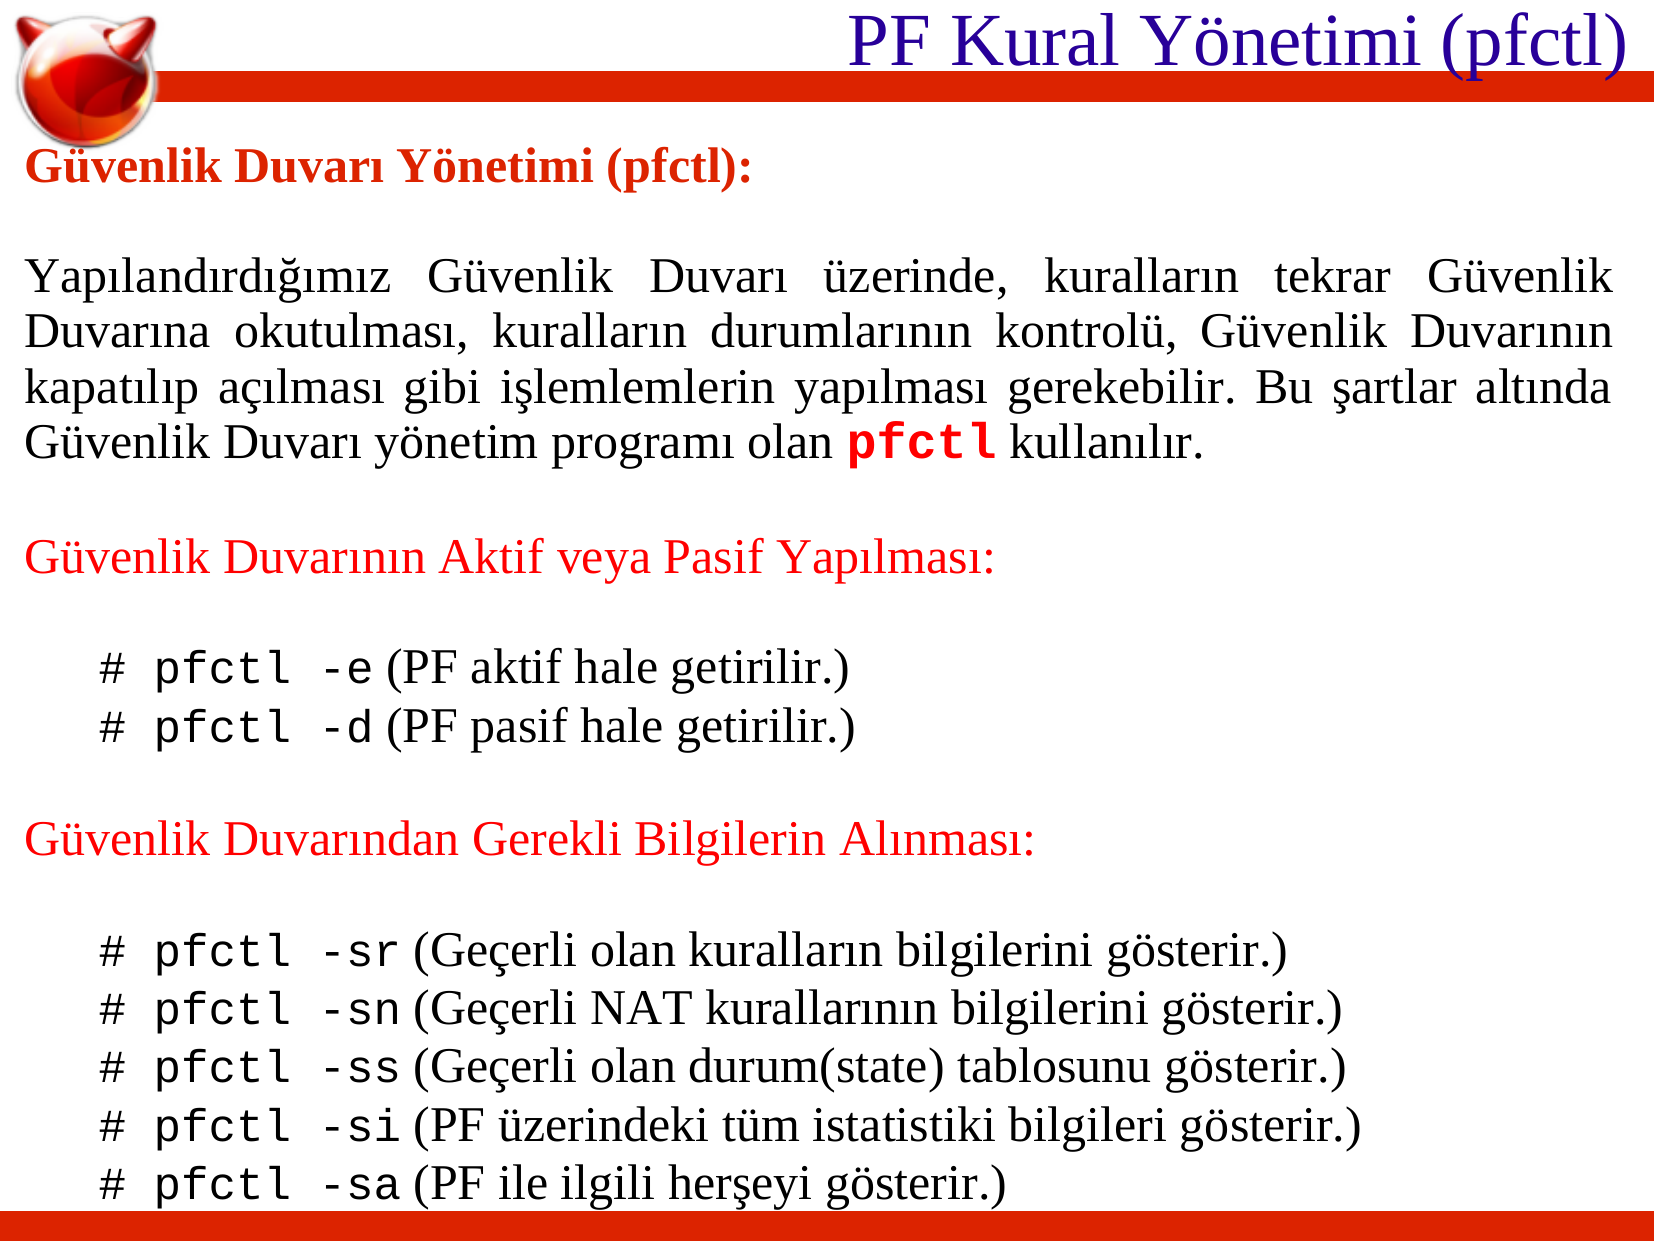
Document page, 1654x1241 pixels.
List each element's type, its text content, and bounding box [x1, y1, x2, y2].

text_box Güvenlik Duvarı Yönetimi (pfctl): Yapılandırdığımız Güvenlik Duvarı üzerinde, kuralların tekrar Güvenlik Duvarına okutulması, kuralların durumlarının kontrolü, Güvenlik Duvarının kapatılıp açılması gibi işlemlemlerin yapılması gerekebilir. Bu şartlar altında Güvenlik Duvarı yönetim programı olan pfctl kullanılır. Güvenlik Duvarının Aktif veya Pasif Yapılması: # pfctl -e (PF aktif hale getirilir.) # pfctl -d (PF pasif hale getirilir.) Güvenlik Duvarından Gerekli Bilgilerin Alınması: # pfctl -sr (Geçerli olan kuralların bilgilerini gösterir.) # pfctl -sn (Geçerli NAT kurallarının bilgilerini gösterir.) # pfctl -ss (Geçerli olan durum(state) tablosunu gösterir.) # pfctl -si (PF üzerindeki tüm istatistiki bilgileri gösterir.) # pfctl -sa (PF ile ilgili herşeyi gösterir.) [24, 137, 1615, 1220]
picture [10, 11, 165, 153]
text_box [0, 1211, 1654, 1241]
text_box PF Kural Yönetimi (pfctl) [714, 0, 1648, 83]
text_box [165, 71, 1654, 102]
